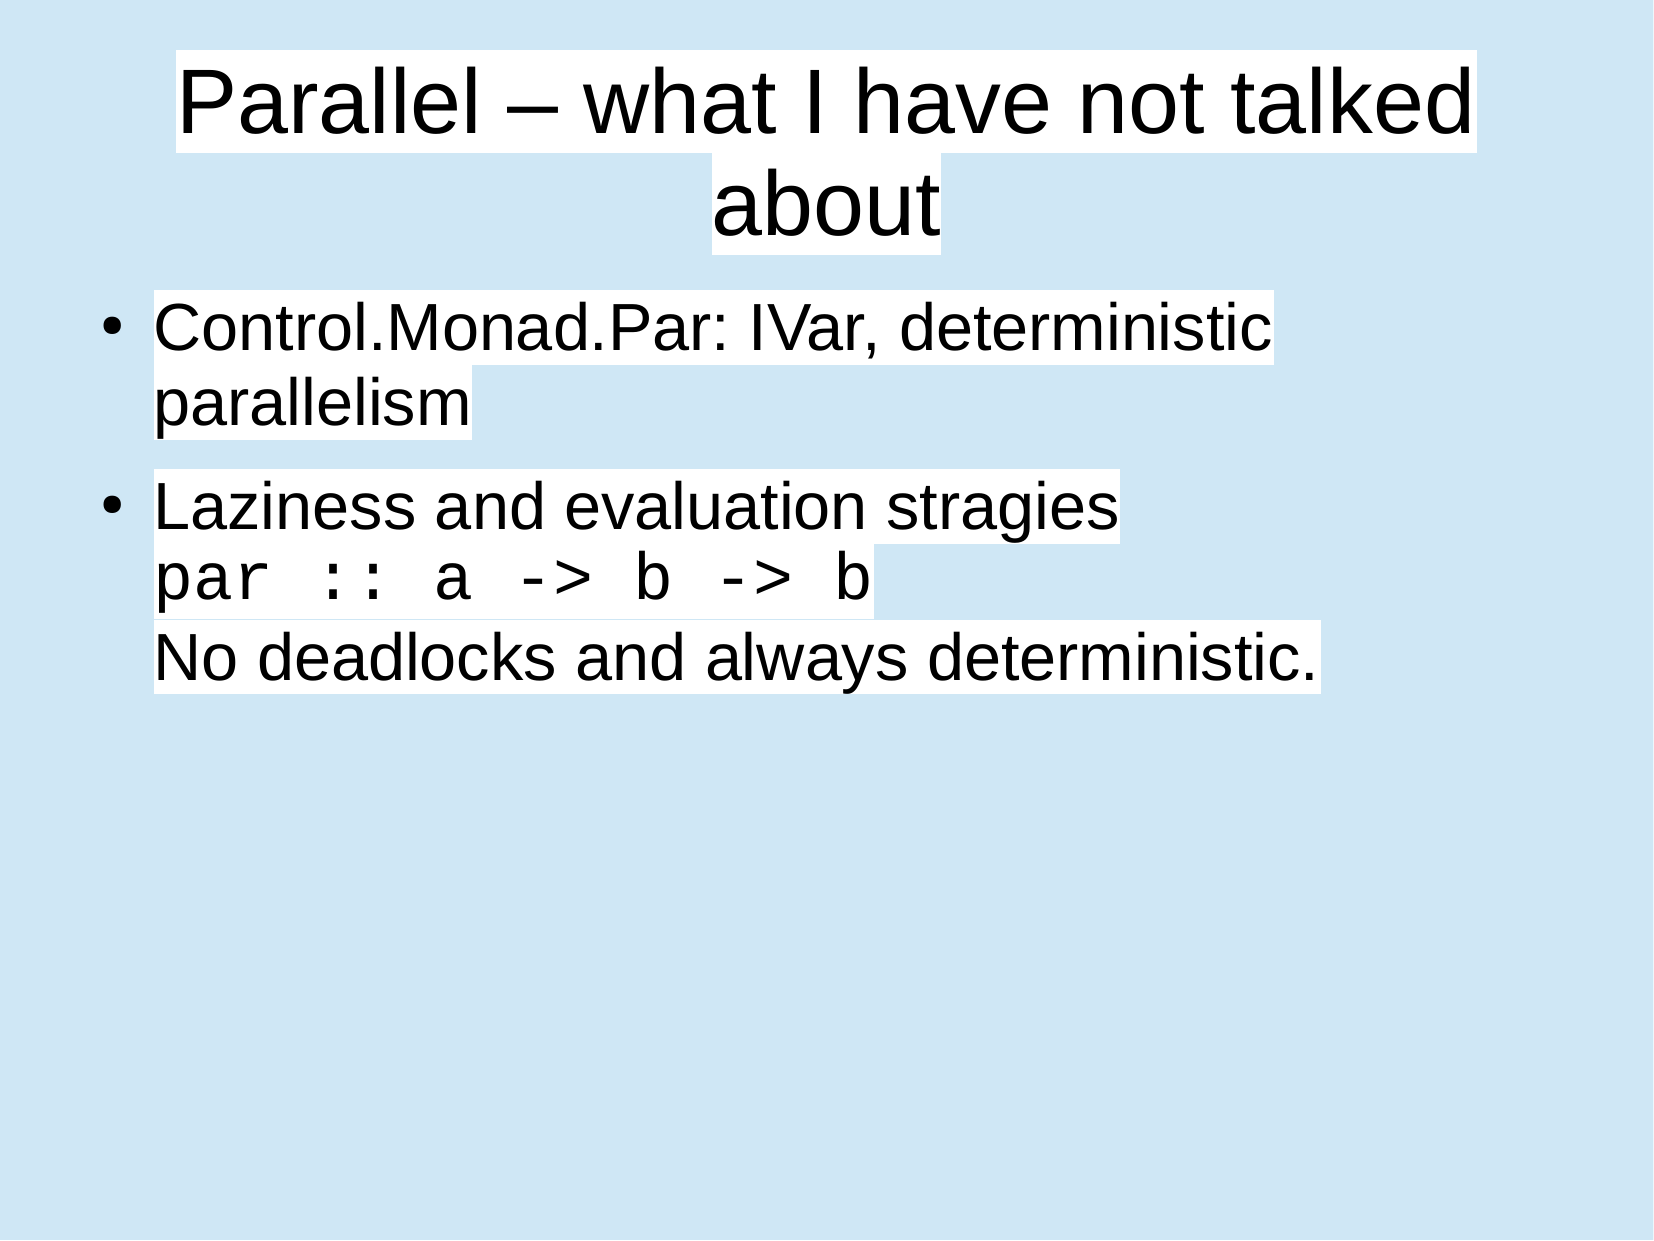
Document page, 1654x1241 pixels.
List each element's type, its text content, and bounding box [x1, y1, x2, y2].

list Control.Monad.Par: IVar, deterministic parallelism Laziness and evaluation stragies par :: a -> b -> b No deadlocks and always deterministic. [82, 290, 1571, 1010]
title Parallel – what I have not talked about [82, 49, 1571, 257]
